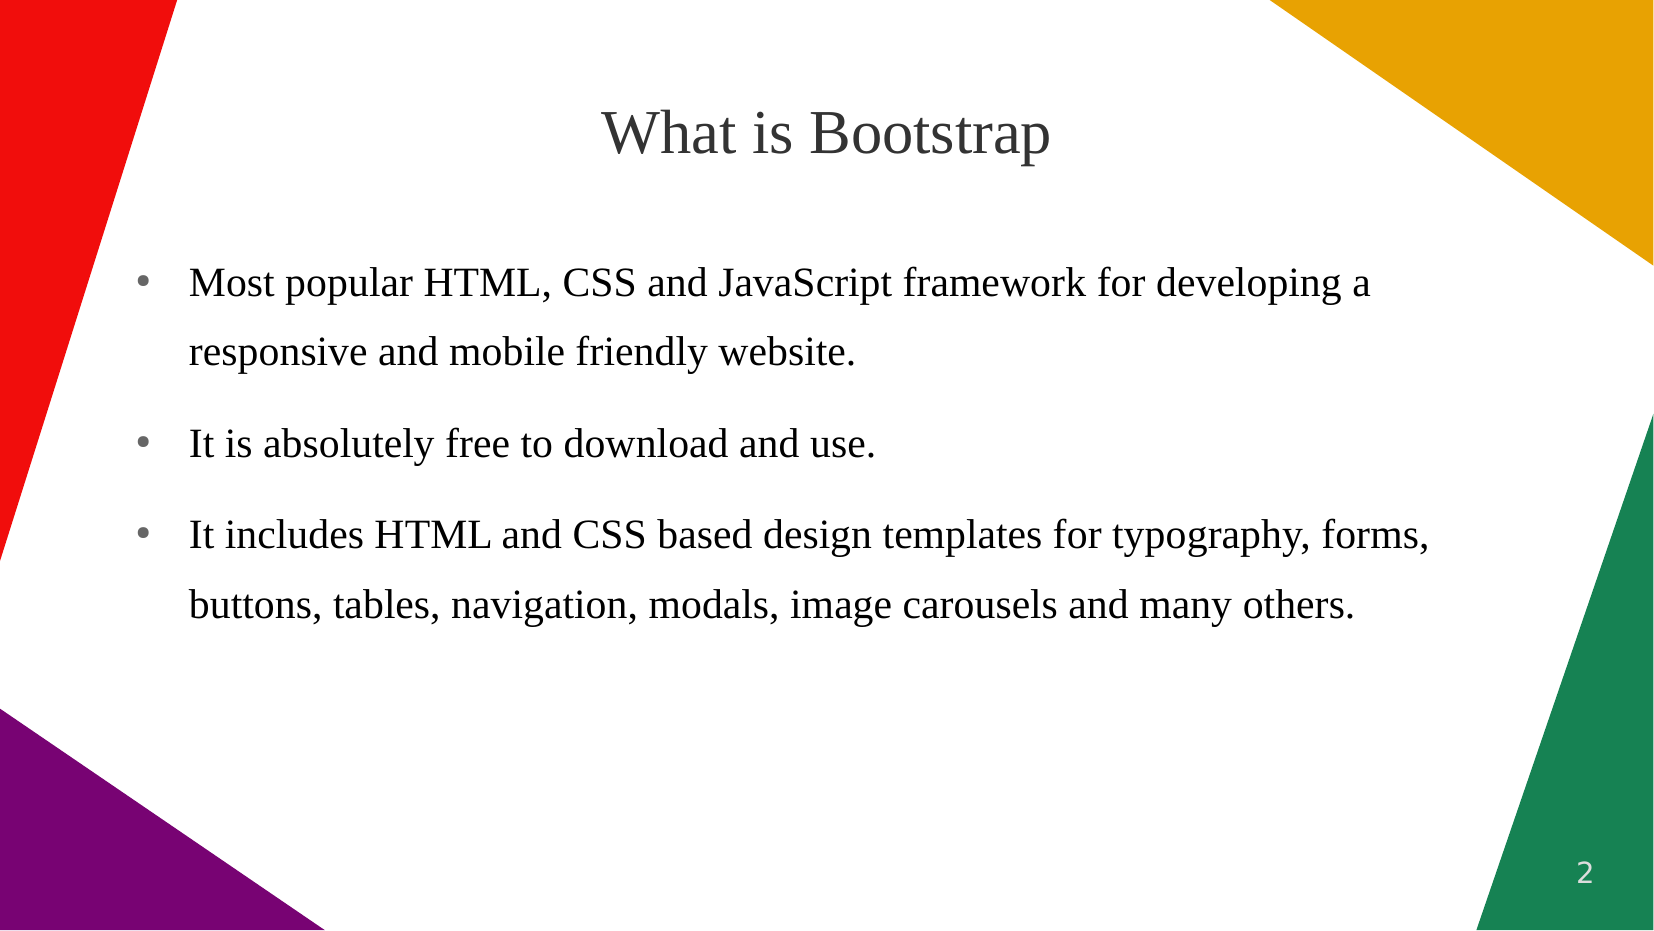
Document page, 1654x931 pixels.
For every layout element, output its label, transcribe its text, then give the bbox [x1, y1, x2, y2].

title What is Bootstrap [118, 59, 1536, 207]
list Most popular HTML, CSS and JavaScript framework for developing a responsive and mobile friendly website. It is absolutely free to download and use. It includes HTML and CSS based design templates for typography, forms, buttons, tables, navigation, modals, image carousels and many others. [118, 236, 1536, 827]
